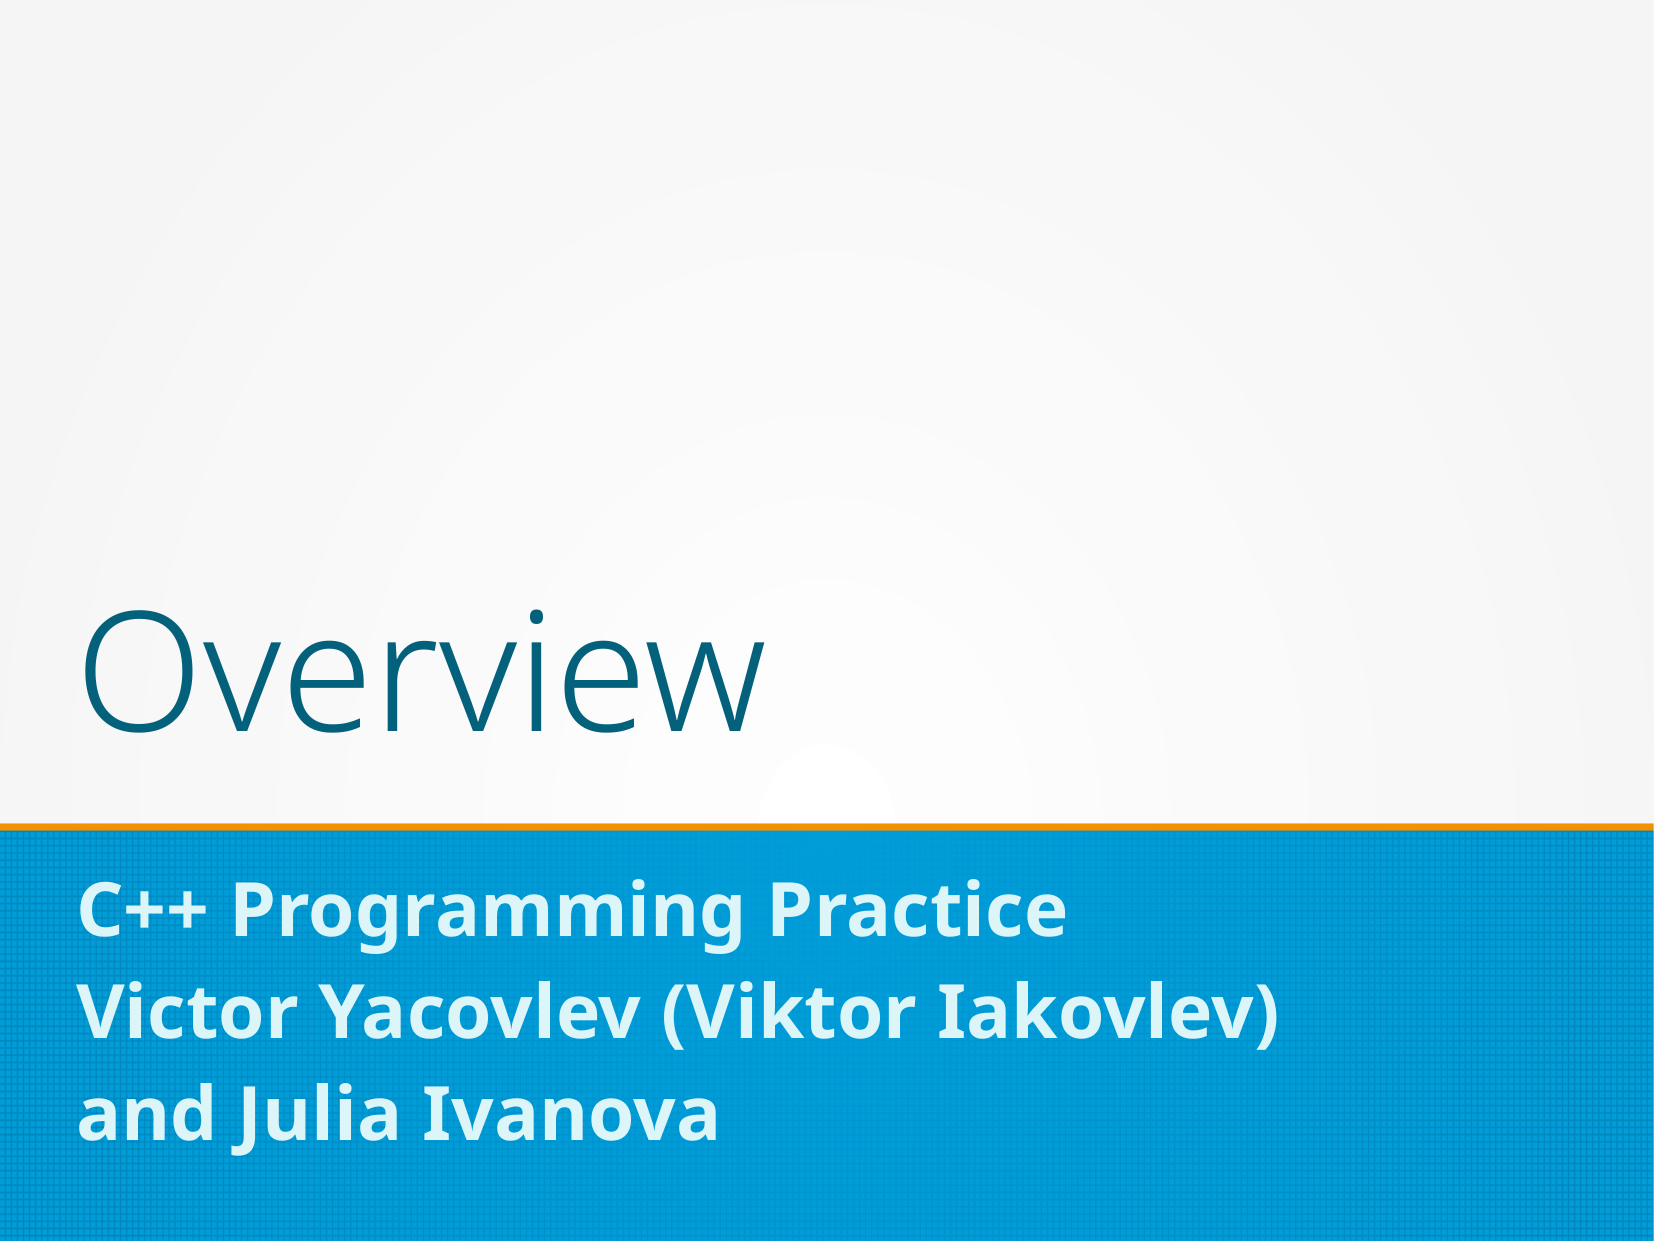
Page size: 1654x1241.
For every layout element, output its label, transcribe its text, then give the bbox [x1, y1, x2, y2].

subtitle C++ Programming Practice Victor Yacovlev (Viktor Iakovlev) and Julia Ivanova [76, 855, 1564, 1233]
title Overview [75, 49, 1564, 781]
picture [0, 0, 1654, 830]
